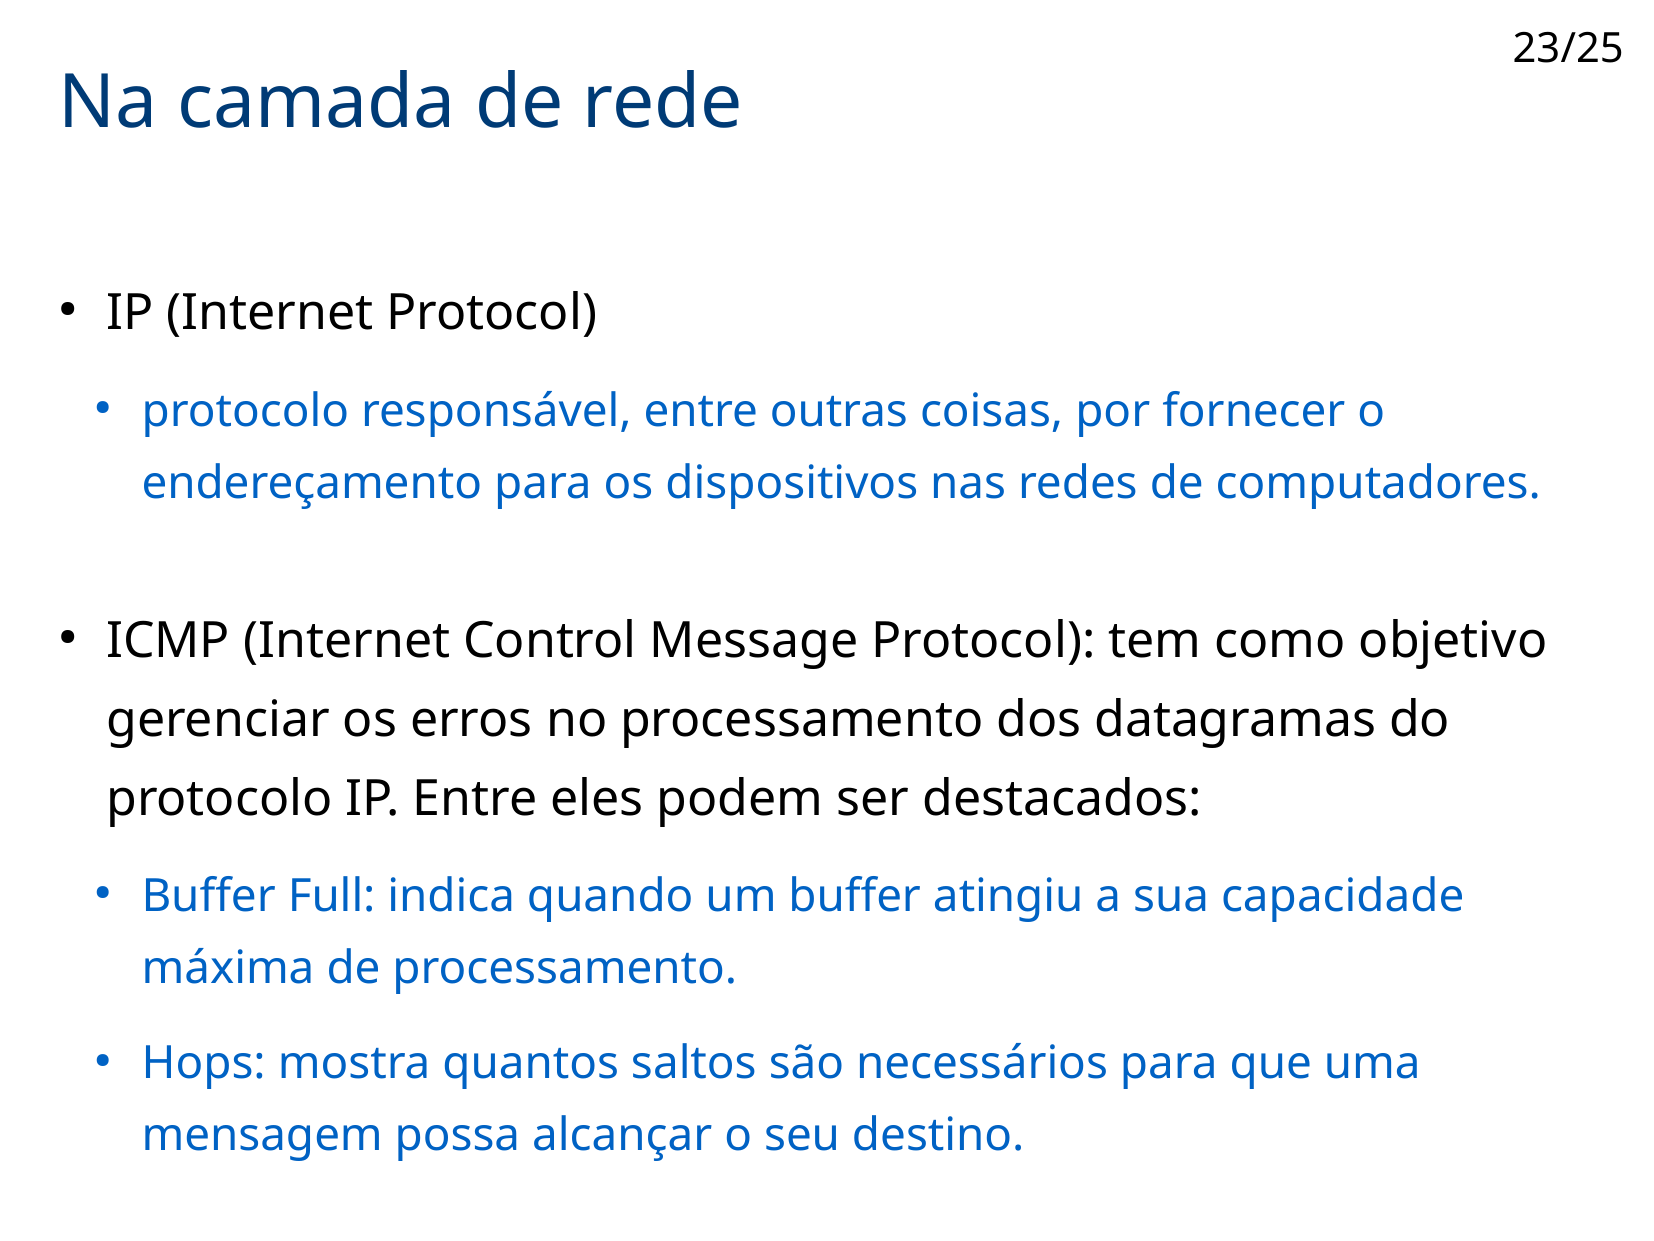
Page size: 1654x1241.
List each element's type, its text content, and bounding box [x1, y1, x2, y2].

list IP (Internet Protocol) protocolo responsável, entre outras coisas, por fornecer o endereçamento para os dispositivos nas redes de computadores. ICMP (Internet Control Message Protocol): tem como objetivo gerenciar os erros no processamento dos datagramas do protocolo IP. Entre eles podem ser destacados: Buffer Full: indica quando um buffer atingiu a sua capacidade máxima de processamento. Hops: mostra quantos saltos são necessários para que uma mensagem possa alcançar o seu destino. [59, 265, 1625, 1211]
title Na camada de rede [59, 47, 1625, 166]
